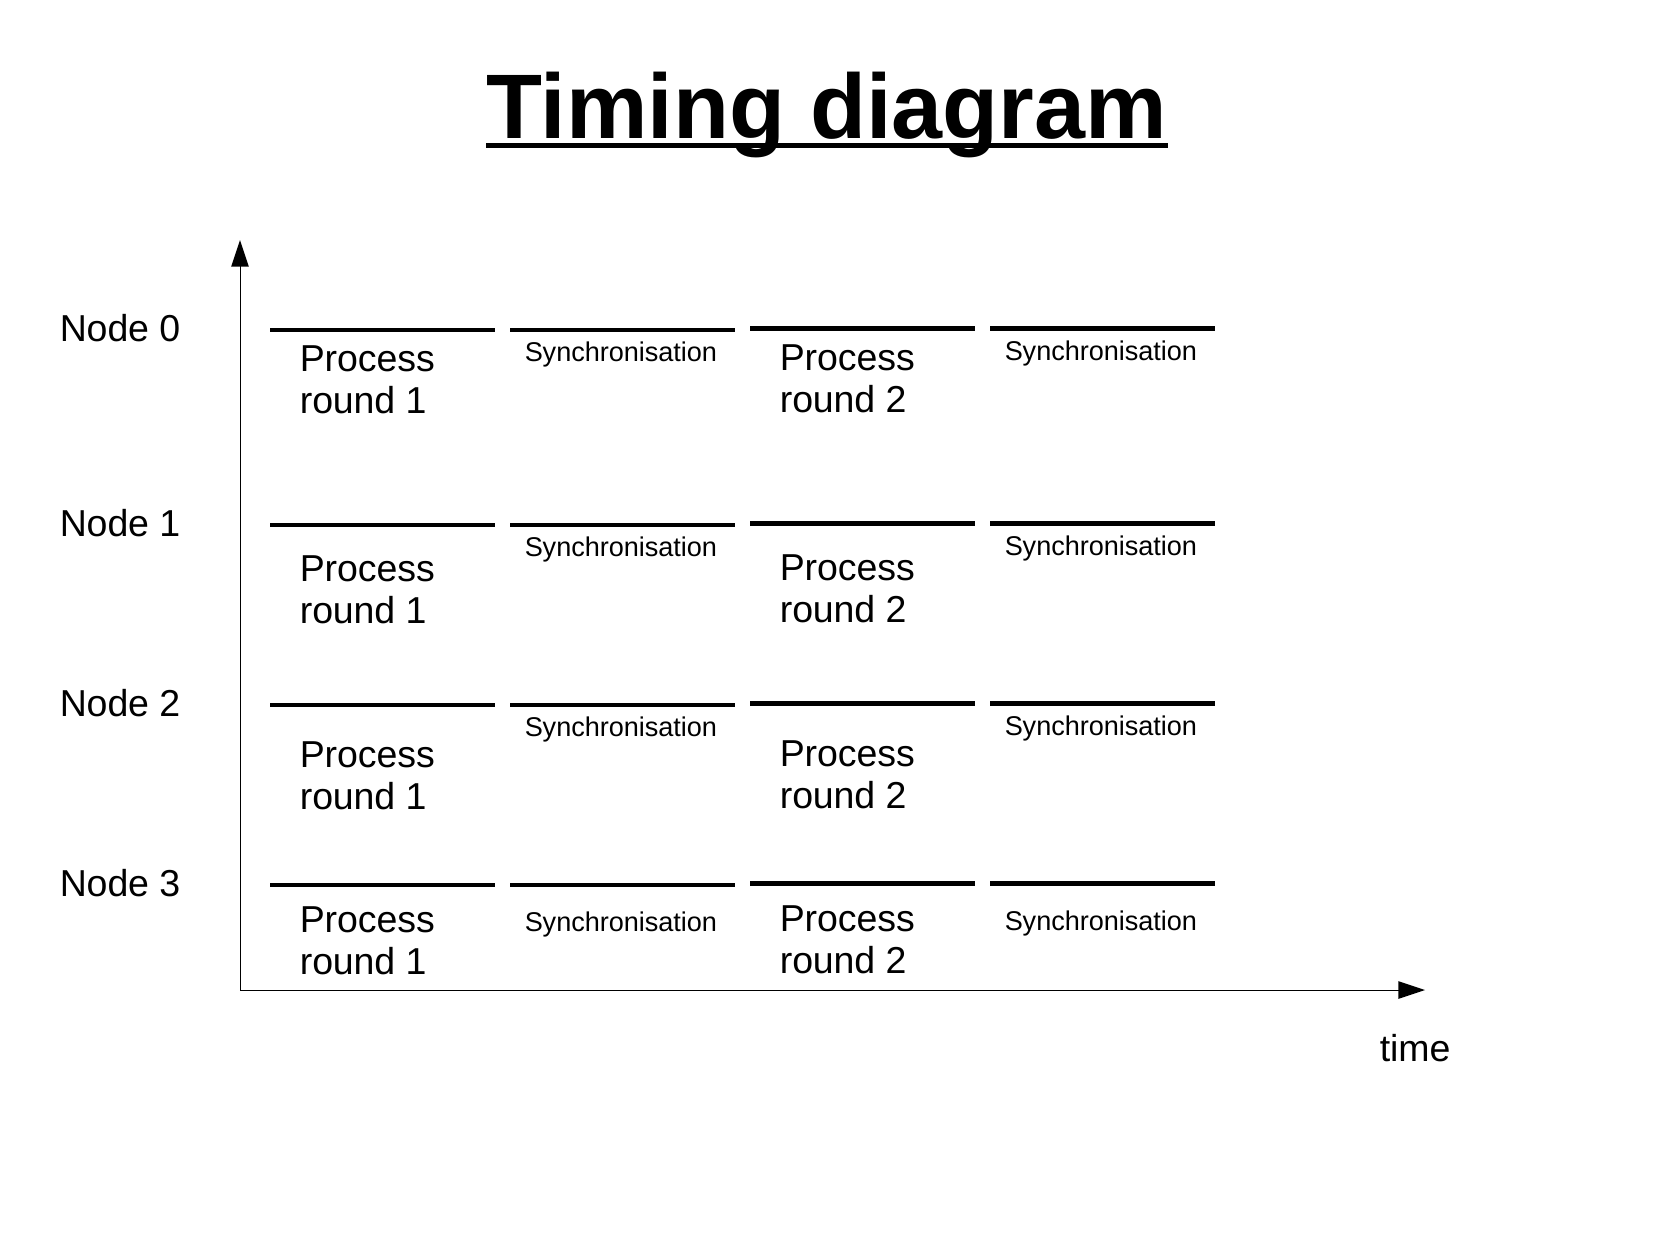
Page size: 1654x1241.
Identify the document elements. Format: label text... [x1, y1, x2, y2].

text_box Synchronisation [510, 330, 736, 376]
text_box Process round 1 [285, 540, 481, 639]
title Timing diagram [82, 2, 1571, 211]
text_box time [1365, 1020, 1501, 1077]
text_box Process round 1 [285, 330, 481, 429]
text_box Synchronisation [990, 703, 1216, 749]
text_box Node 3 [45, 855, 211, 912]
text_box Synchronisation [510, 704, 736, 751]
text_box Synchronisation [990, 328, 1216, 374]
text_box Process round 2 [765, 725, 961, 824]
text_box Synchronisation [510, 524, 736, 571]
text_box Synchronisation [990, 523, 1216, 569]
text_box Process round 2 [765, 538, 961, 638]
text_box Process round 2 [765, 890, 961, 989]
text_box Synchronisation [990, 898, 1216, 944]
text_box Process round 1 [285, 891, 481, 991]
text_box Synchronisation [510, 899, 736, 946]
text_box Node 2 [45, 675, 211, 732]
text_box Node 1 [45, 495, 211, 552]
text_box Process round 1 [285, 726, 481, 826]
text_box Process round 2 [765, 328, 961, 428]
text_box Node 0 [45, 300, 211, 357]
